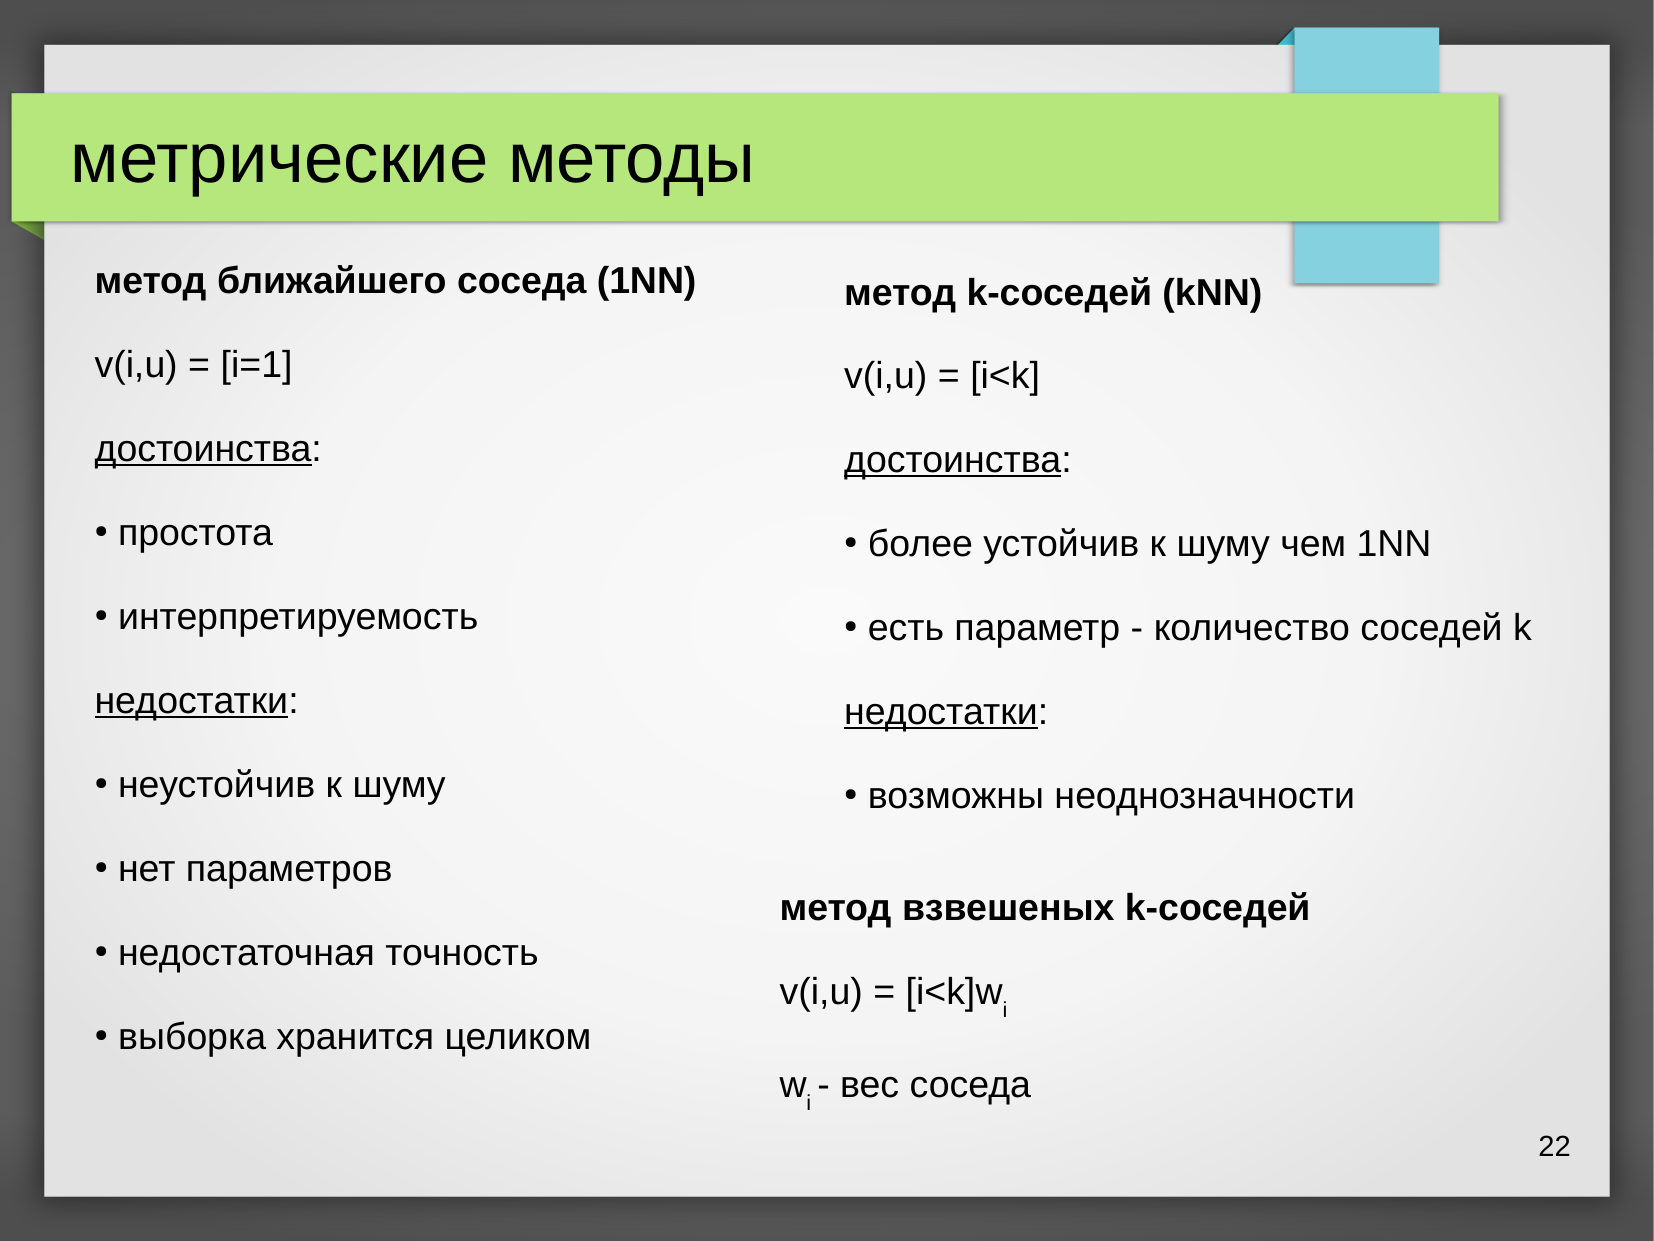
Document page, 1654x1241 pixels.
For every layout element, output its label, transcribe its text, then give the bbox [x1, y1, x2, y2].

text_box метод ближайшего соседа (1NN) v(i,u) = [i=1] достоинства: простота интерпретируемость недостатки: неустойчив к шуму нет параметров недостаточная точность выборка хранится целиком [94, 259, 733, 1058]
text_box метод k-соседей (kNN) v(i,u) = [i<k] достоинства: более устойчив к шуму чем 1NN есть параметр - количество соседей k недостатки: возможны неоднозначности [844, 270, 1553, 817]
picture [0, 0, 1654, 1241]
text_box метод взвешеных k-соседей v(i,u) = [i<k]wi wi - вес соседа [779, 874, 1512, 1128]
title метрические методы [70, 118, 1205, 199]
